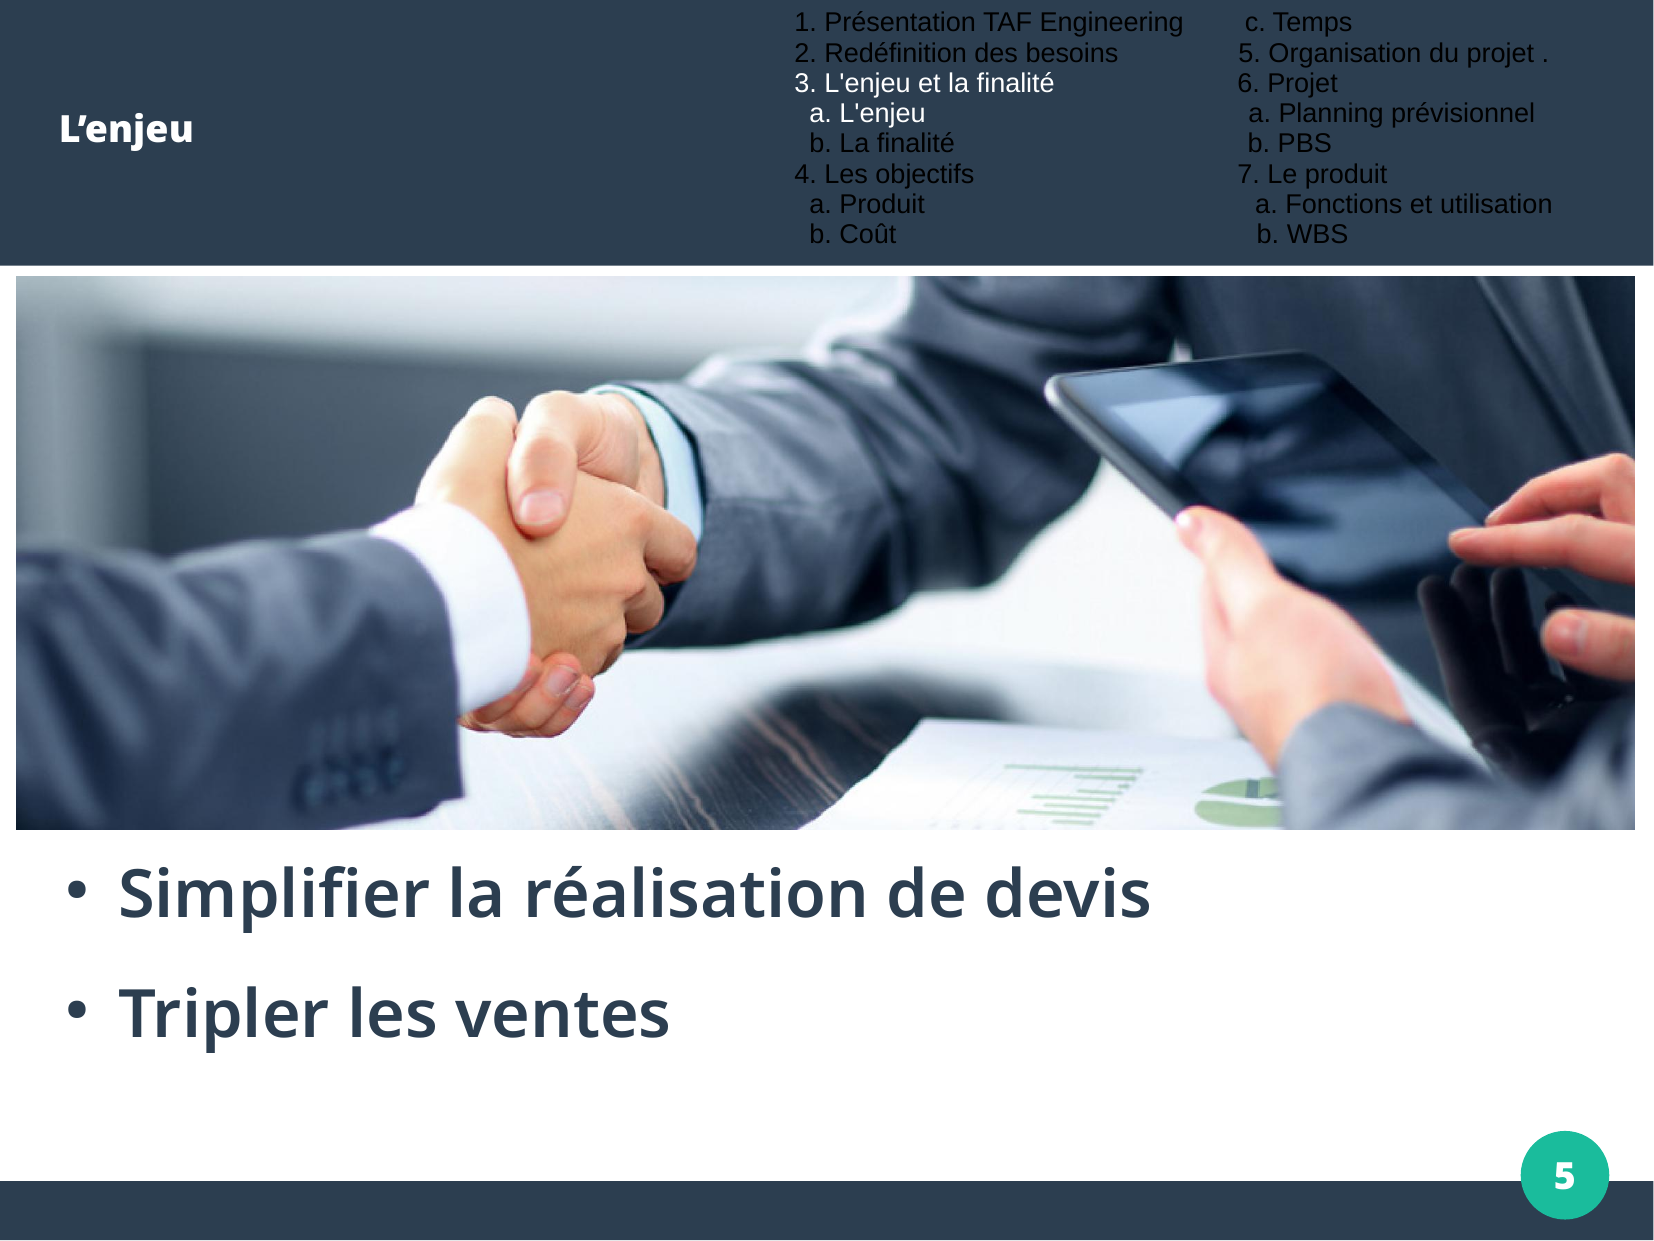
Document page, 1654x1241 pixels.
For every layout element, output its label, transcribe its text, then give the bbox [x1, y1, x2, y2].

picture [16, 276, 1635, 830]
list Simplifier la réalisation de devis Tripler les ventes [47, 845, 1583, 1241]
title L’enjeu [59, 49, 779, 207]
text_box 1. Présentation TAF Engineering c. Temps 2. Redéfinition des besoins 5. Organisation du projet . 3. L'enjeu et la finalité 6. Projet a. L'enjeu a. Planning prévisionnel b. La finalité b. PBS 4. Les objectifs 7. Le produit a. Produit a. Fonctions et utilisation b. Coût b. WBS [779, 0, 1654, 318]
